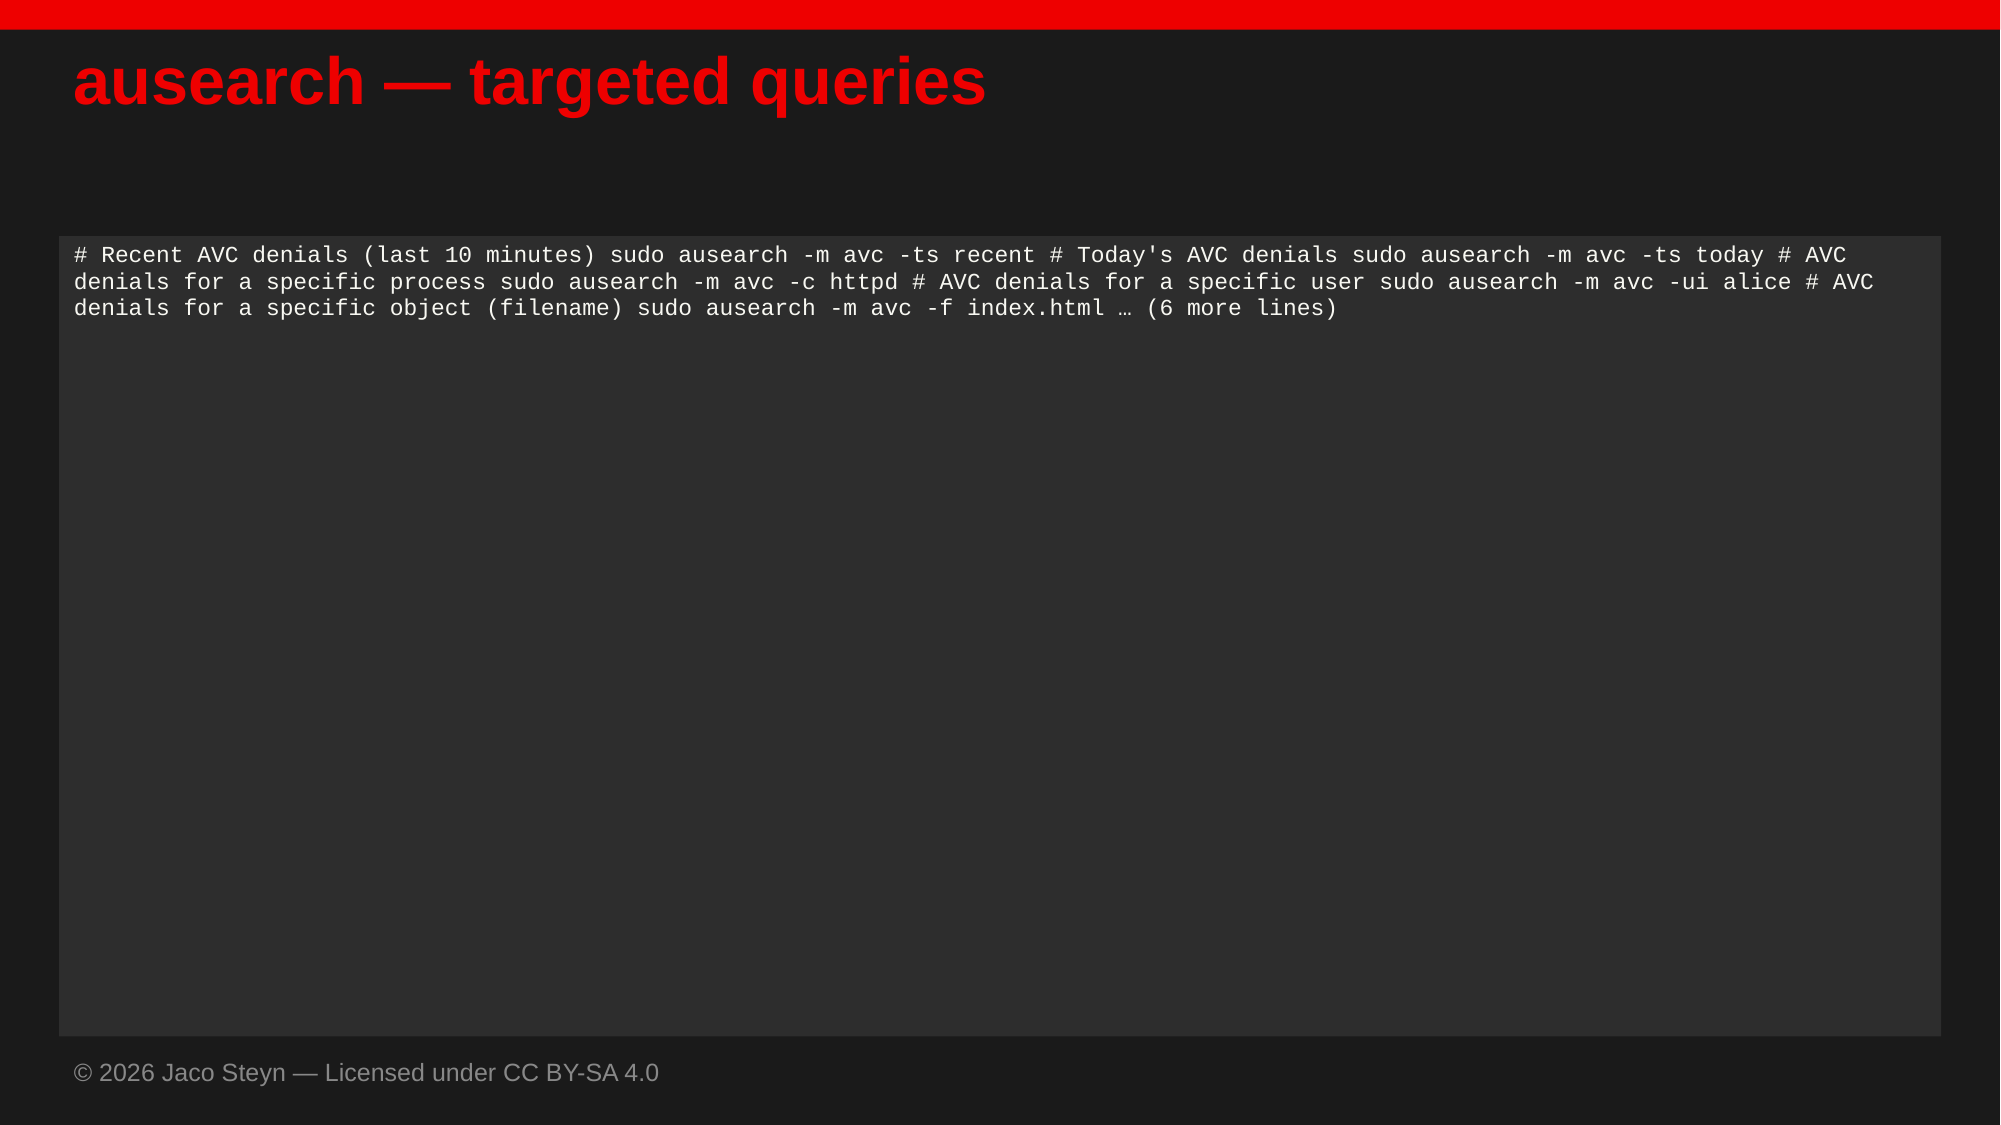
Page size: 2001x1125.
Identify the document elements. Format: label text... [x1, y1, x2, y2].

text_box # Recent AVC denials (last 10 minutes) sudo ausearch -m avc -ts recent # Today's AVC denials sudo ausearch -m avc -ts today # AVC denials for a specific process sudo ausearch -m avc -c httpd # AVC denials for a specific user sudo ausearch -m avc -ui alice # AVC denials for a specific object (filename) sudo ausearch -m avc -f index.html … (6 more lines) [59, 236, 1942, 1037]
text_box © 2026 Jaco Steyn — Licensed under CC BY-SA 4.0 [59, 1051, 1942, 1093]
text_box [0, 0, 2001, 30]
text_box ausearch — targeted queries [59, 36, 1942, 208]
